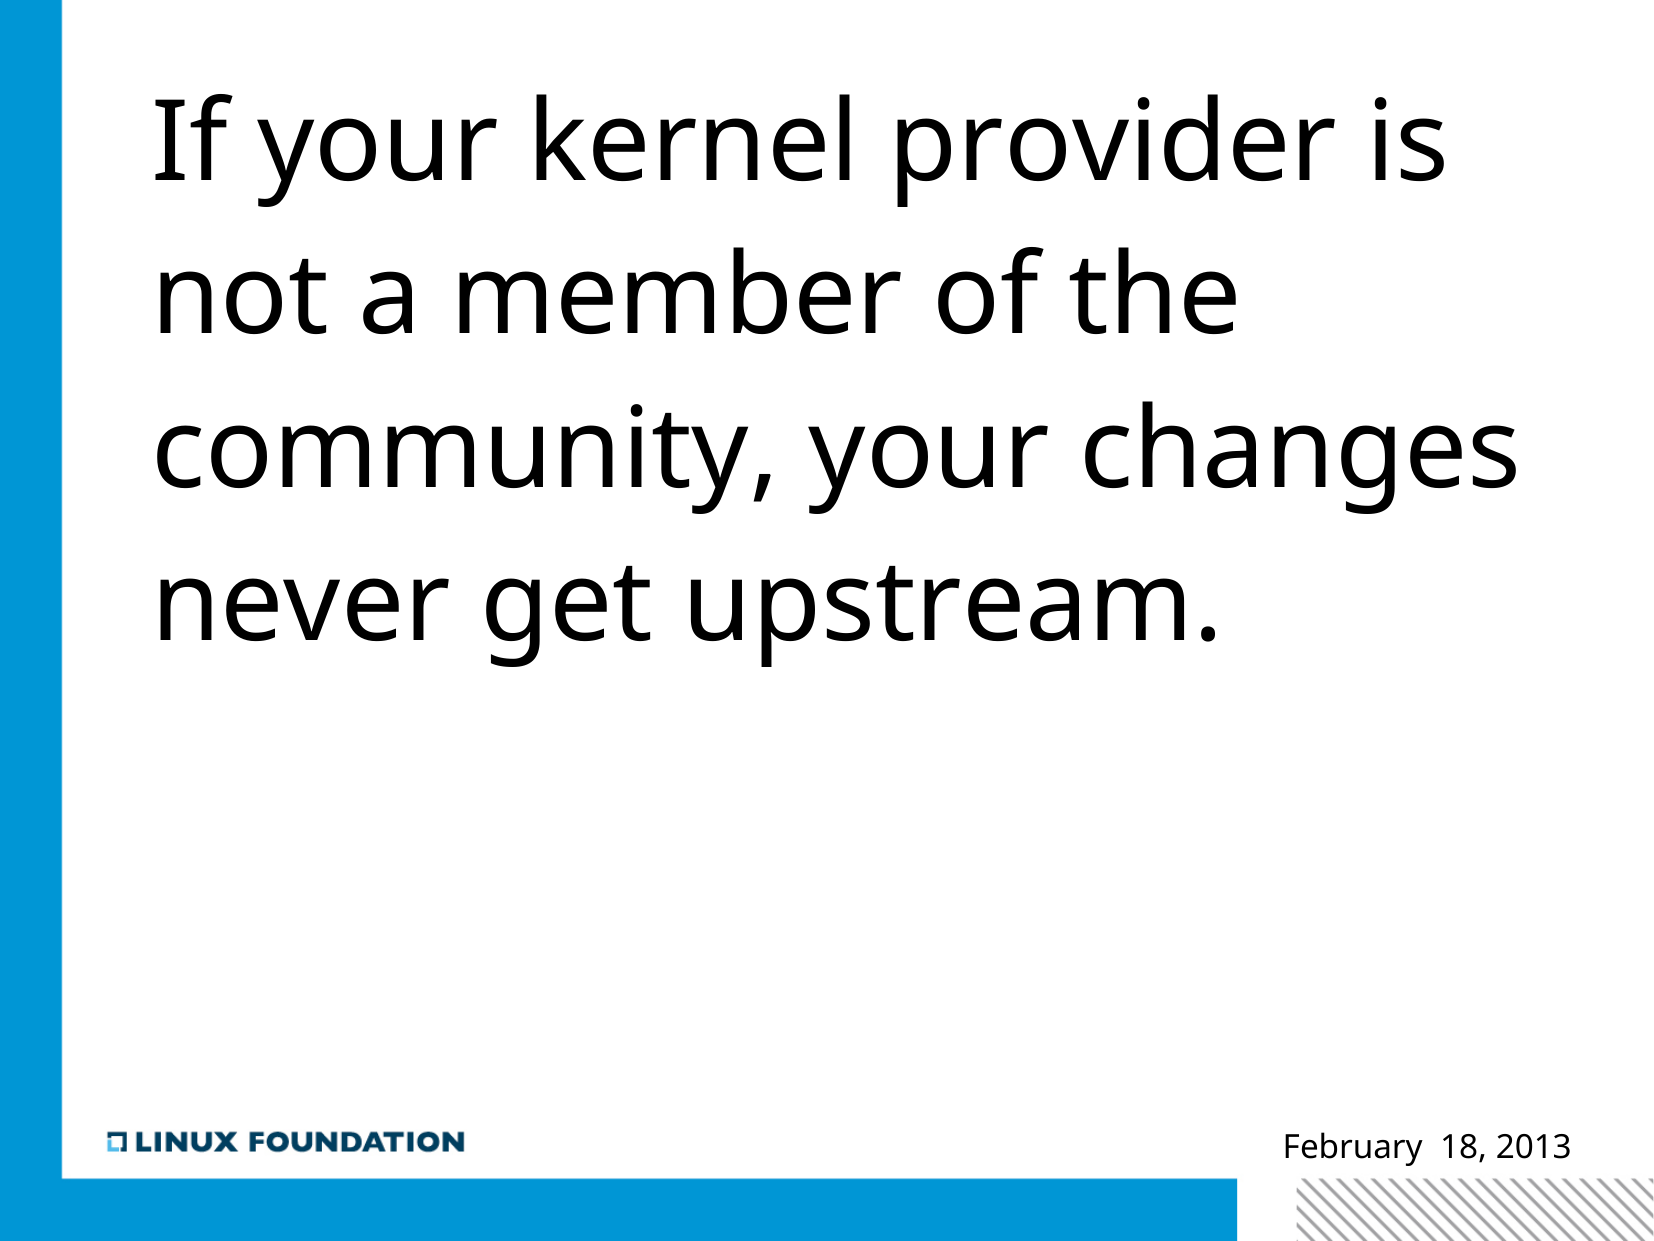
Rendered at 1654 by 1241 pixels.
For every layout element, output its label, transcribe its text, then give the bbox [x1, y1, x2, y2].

text_box If your kernel provider is not a member of the community, your changes never get upstream. [136, 53, 1587, 687]
picture [62, 0, 1654, 1241]
text_box February 18, 2013 [1267, 1115, 1588, 1170]
